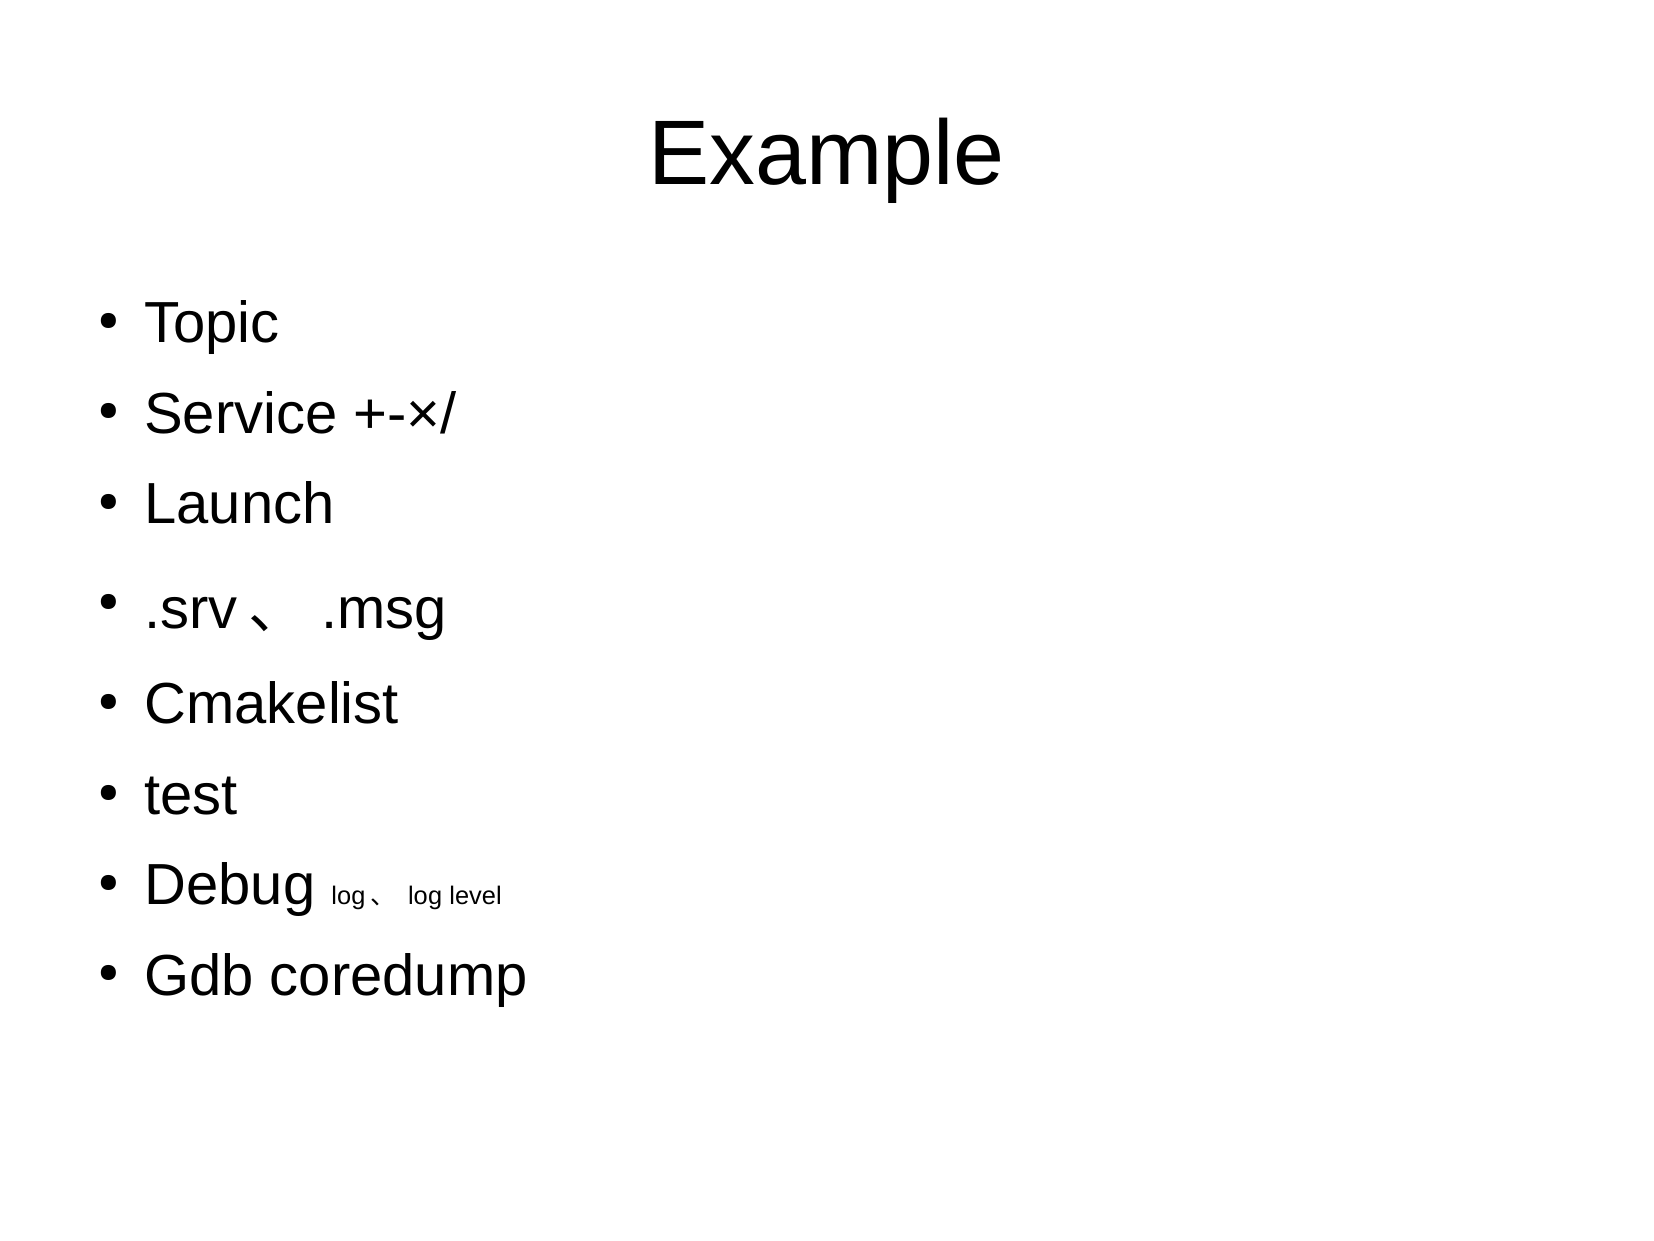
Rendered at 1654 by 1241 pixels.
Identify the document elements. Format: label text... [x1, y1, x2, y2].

title Example [82, 49, 1571, 257]
list Topic Service +-×/ Launch .srv、.msg Cmakelist test Debug log、 log level Gdb coredump [82, 290, 1571, 1010]
